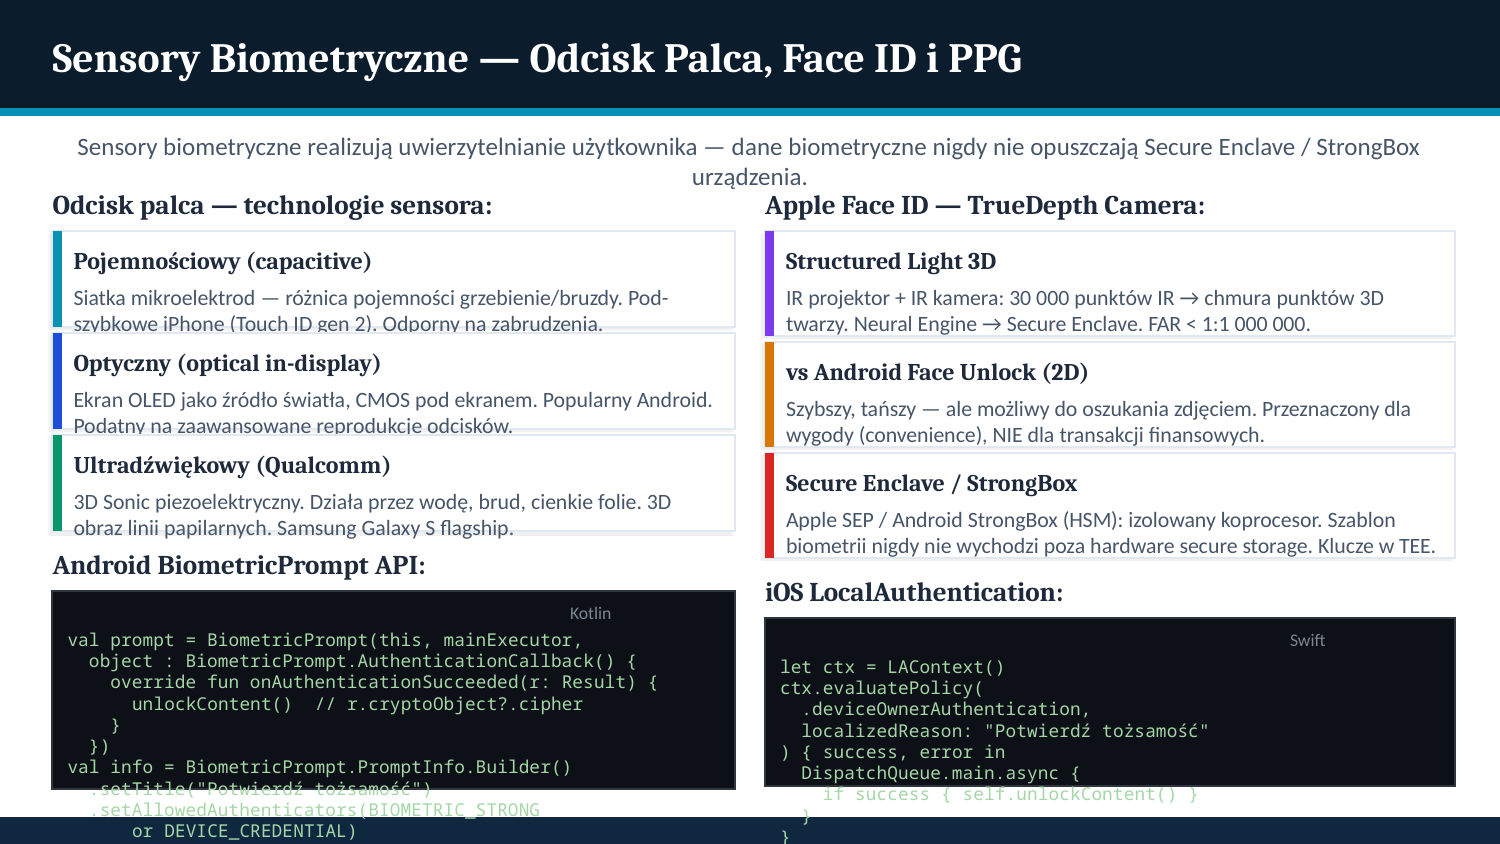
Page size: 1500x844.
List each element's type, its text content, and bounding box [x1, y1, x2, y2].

text_box [448, 419, 473, 429]
text_box Android BiometricPrompt API: [52, 543, 735, 585]
text_box Apple Face ID — TrueDepth Camera: [765, 183, 1455, 225]
text_box iOS LocalAuthentication: [765, 570, 1455, 612]
text_box Sensory biometryczne realizują uwierzytelnianie użytkownika — dane biometryczne nigdy nie opuszczają Secure Enclave / StrongBox urządzenia. [53, 123, 1448, 171]
text_box Apple SEP / Android StrongBox (HSM): izolowany koprocesor. Szablon biometrii nigdy nie wychodzi poza hardware secure storage. Klucze w TEE. [786, 505, 1446, 548]
text_box [0, 0, 1500, 116]
text_box [407, 317, 512, 327]
text_box [182, 317, 232, 327]
text_box [52, 591, 735, 789]
text_box [232, 317, 240, 327]
text_box [765, 618, 1455, 786]
text_box [385, 318, 394, 327]
text_box [765, 453, 1455, 558]
text_box Swift [1290, 625, 1440, 653]
text_box [105, 419, 119, 429]
text_box vs Android Face Unlock (2D) [786, 351, 1446, 390]
text_box Ekran OLED jako źródło światła, CMOS pod ekranem. Popularny Android. Podatny na zaawansowane reprodukcje odcisków. [73, 385, 726, 419]
text_box 3D Sonic piezoelektryczny. Działa przez wodę, brud, cienkie folie. 3D obraz linii papilarnych. Samsung Galaxy S flagship. [73, 487, 726, 521]
text_box [369, 317, 386, 327]
text_box [52, 333, 735, 429]
text_box [280, 317, 295, 327]
text_box [114, 317, 170, 327]
text_box let ctx = LAContext() ctx.evaluatePolicy( .deviceOwnerAuthentication, localizedReason: "Potwierdź tożsamość" ) { success, error in DispatchQueue.main.async { if success { self.unlockContent() } } } [780, 656, 1443, 776]
text_box Odcisk palca — technologie sensora: [52, 183, 735, 225]
text_box [52, 435, 735, 531]
text_box [374, 419, 388, 429]
text_box Optyczny (optical in-display) [73, 342, 726, 381]
text_box [280, 521, 366, 531]
text_box [364, 521, 387, 531]
text_box Pojemnościowy (capacitive) [73, 240, 726, 279]
text_box Szybszy, tańszy — ale możliwy do oszukania zdjęciem. Przeznaczony dla wygody (convenience), NIE dla transakcji finansowych. [786, 394, 1446, 436]
text_box Kotlin [570, 598, 720, 626]
text_box [172, 317, 181, 327]
text_box Sensory Biometryczne — Odcisk Palca, Face ID i PPG [53, 9, 1448, 102]
text_box [0, 817, 1500, 844]
text_box [121, 419, 372, 429]
text_box IR projektor + IR kamera: 30 000 punktów IR → chmura punktów 3D twarzy. Neural Engine → Secure Enclave. FAR < 1:1 000 000. [786, 283, 1446, 326]
text_box [302, 319, 310, 327]
text_box [258, 521, 284, 531]
text_box [388, 521, 432, 531]
text_box [205, 521, 257, 531]
text_box [52, 231, 735, 327]
text_box Secure Enclave / StrongBox [786, 462, 1446, 501]
text_box Ultradźwiękowy (Qualcomm) [73, 444, 726, 483]
text_box [308, 317, 362, 327]
text_box [765, 231, 1455, 336]
text_box [77, 419, 103, 429]
text_box [102, 317, 112, 327]
text_box [392, 317, 405, 327]
text_box [444, 521, 448, 531]
text_box [428, 521, 443, 531]
text_box [390, 419, 446, 429]
text_box [242, 317, 279, 327]
text_box [360, 317, 368, 327]
text_box [87, 521, 129, 531]
text_box Structured Light 3D [786, 240, 1446, 279]
text_box [513, 317, 548, 327]
text_box Siatka mikroelektrod — różnica pojemności grzebienie/bruzdy. Pod-szybkowe iPhone (Touch ID gen 2). Odporny na zabrudzenia. [73, 283, 726, 317]
text_box val prompt = BiometricPrompt(this, mainExecutor, object : BiometricPrompt.AuthenticationCallback() { override fun onAuthenticationSucceeded(r: Result) { unlockContent() // r.cryptoObject?.cipher } }) val info = BiometricPrompt.PromptInfo.Builder() .setTitle("Potwierdź tożsamość") .setAllowedAuthenticators(BIOMETRIC_STRONG or DEVICE_CREDENTIAL) .build() prompt.authenticate(info) [68, 629, 723, 779]
text_box [450, 521, 482, 531]
text_box [130, 521, 204, 531]
text_box [765, 342, 1455, 447]
